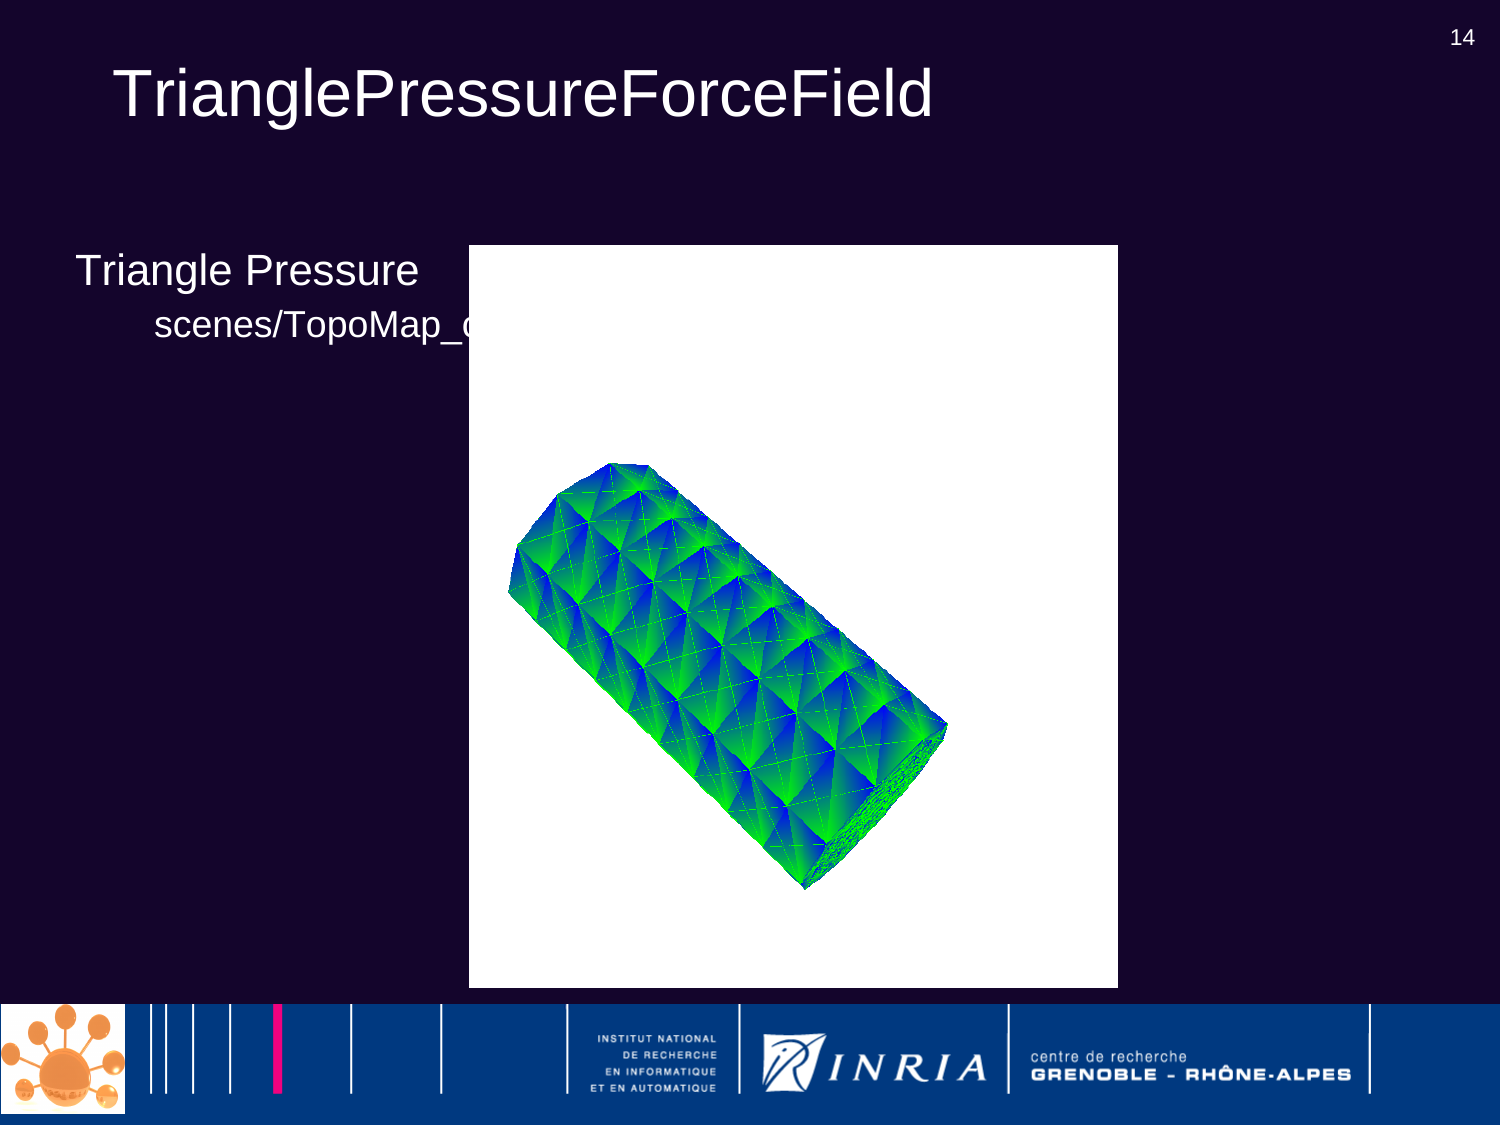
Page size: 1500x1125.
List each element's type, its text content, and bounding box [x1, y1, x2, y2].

picture [0, 1004, 1500, 1125]
list Triangle Pressure scenes/TopoMap_cylinder3d.scn [75, 245, 422, 973]
picture [422, 245, 1468, 988]
title TrianglePressureForceField [112, 7, 1474, 181]
